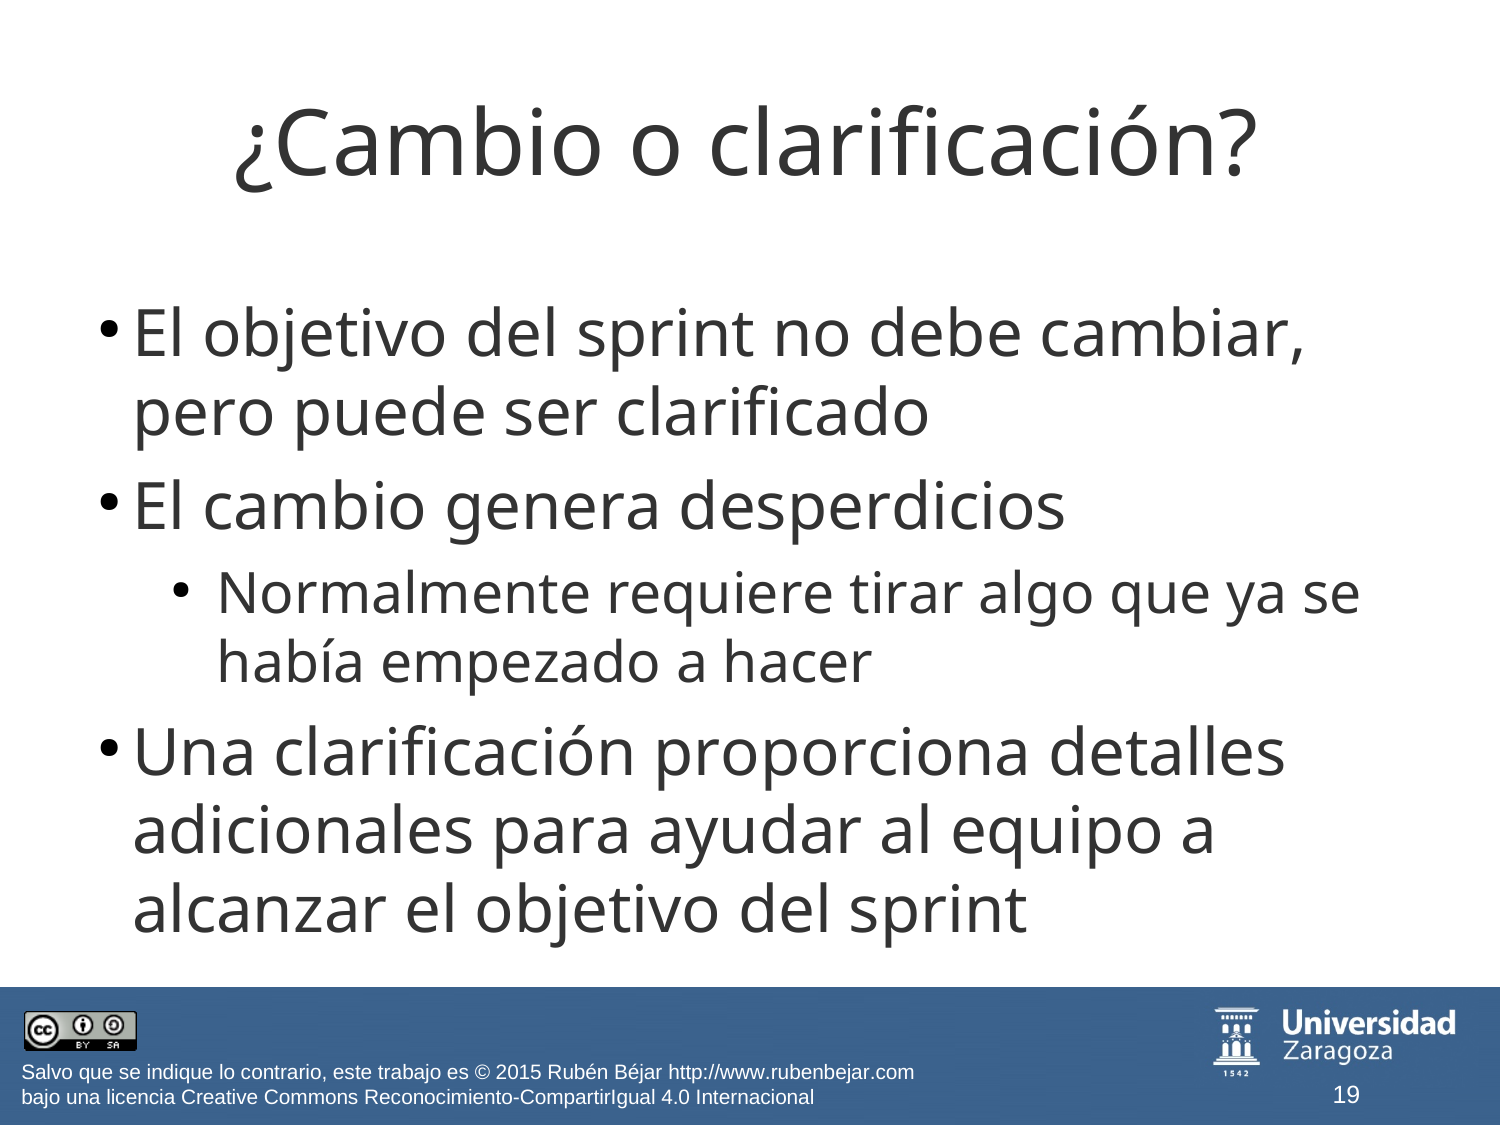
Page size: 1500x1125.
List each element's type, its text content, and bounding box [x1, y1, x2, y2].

picture [0, 987, 1500, 1125]
title ¿Cambio o clarificación? [74, 21, 1420, 257]
list El objetivo del sprint no debe cambiar, pero puede ser clarificado El cambio genera desperdicios Normalmente requiere tirar algo que ya se había empezado a hacer Una clarificación proporciona detalles adicionales para ayudar al equipo a alcanzar el objetivo del sprint [82, 283, 1418, 957]
